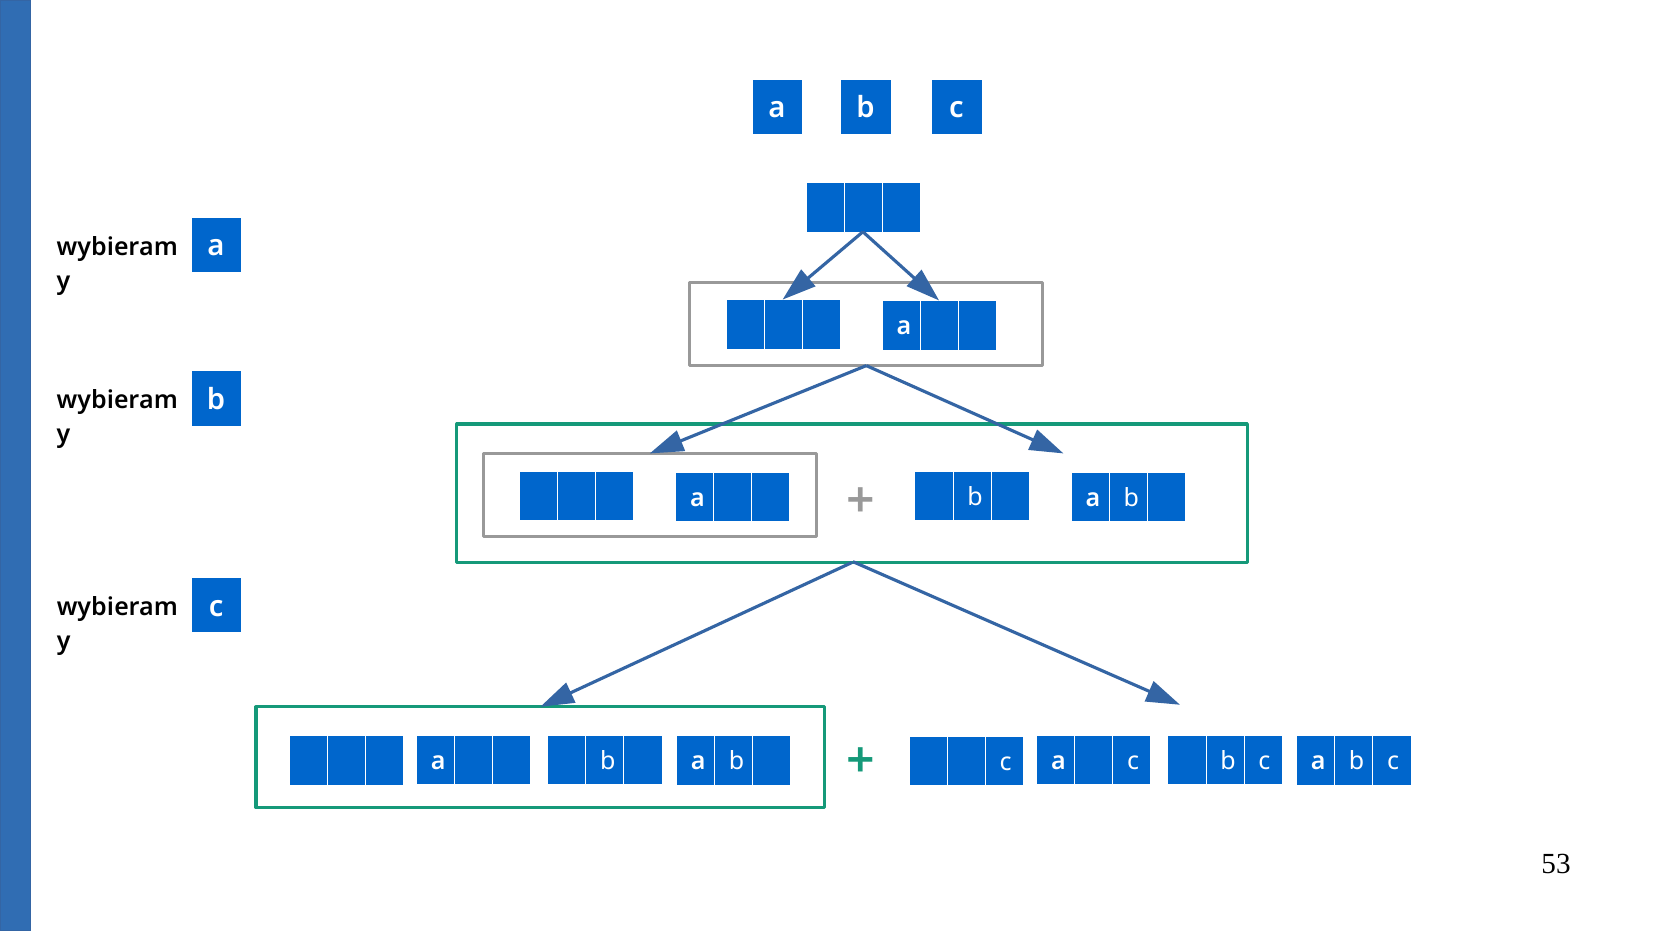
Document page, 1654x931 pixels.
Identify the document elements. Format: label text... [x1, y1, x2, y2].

table_header [558, 472, 595, 520]
text_box [0, 0, 31, 931]
table_header [624, 736, 662, 784]
table_header b [586, 736, 623, 784]
table_header [596, 472, 633, 520]
table_header c [192, 578, 241, 632]
table_header [366, 736, 403, 785]
table_header [948, 737, 985, 785]
table_header a [1297, 736, 1334, 785]
table_header [1148, 473, 1185, 521]
table_header a [1072, 473, 1109, 521]
table_header a [417, 736, 454, 784]
table_header a [677, 736, 714, 785]
table_header [752, 473, 789, 521]
table_header [959, 301, 996, 350]
table_header [992, 472, 1029, 520]
table_header b [715, 736, 752, 785]
table_header a [883, 301, 920, 350]
table_header c [1113, 736, 1150, 784]
table_header c [986, 737, 1023, 785]
table_header b [954, 472, 991, 520]
table_header b [192, 371, 241, 426]
table_header [1168, 736, 1206, 784]
table_header [455, 736, 492, 784]
table_header [921, 301, 958, 350]
table_header a [192, 218, 241, 272]
table_header [765, 300, 802, 349]
table_header [714, 473, 751, 521]
table_header a [1037, 736, 1074, 784]
table_header b [841, 80, 891, 134]
table_header [727, 300, 764, 349]
table_header b [1110, 473, 1147, 521]
table_header [910, 737, 947, 785]
text_box + [831, 457, 883, 540]
table_header [883, 183, 920, 232]
table_header [807, 183, 844, 232]
text_box wybieramy [42, 581, 194, 628]
table_header [548, 736, 585, 784]
table_header [290, 736, 327, 785]
table_header [753, 736, 790, 785]
table_header c [932, 80, 982, 134]
table_header [328, 736, 365, 785]
table_header b [1207, 736, 1244, 784]
table_header [493, 736, 530, 784]
table_header a [753, 80, 802, 134]
table_header [803, 300, 840, 349]
table_header [520, 472, 557, 520]
table_header [845, 183, 882, 232]
table_header a [676, 473, 713, 521]
table_header b [1335, 736, 1372, 785]
text_box wybieramy [41, 374, 194, 421]
table_header c [1245, 736, 1282, 784]
table_header [915, 472, 953, 520]
table_header c [1373, 736, 1411, 785]
text_box wybieramy [41, 220, 194, 267]
text_box + [831, 716, 883, 800]
table_header [1075, 736, 1112, 784]
